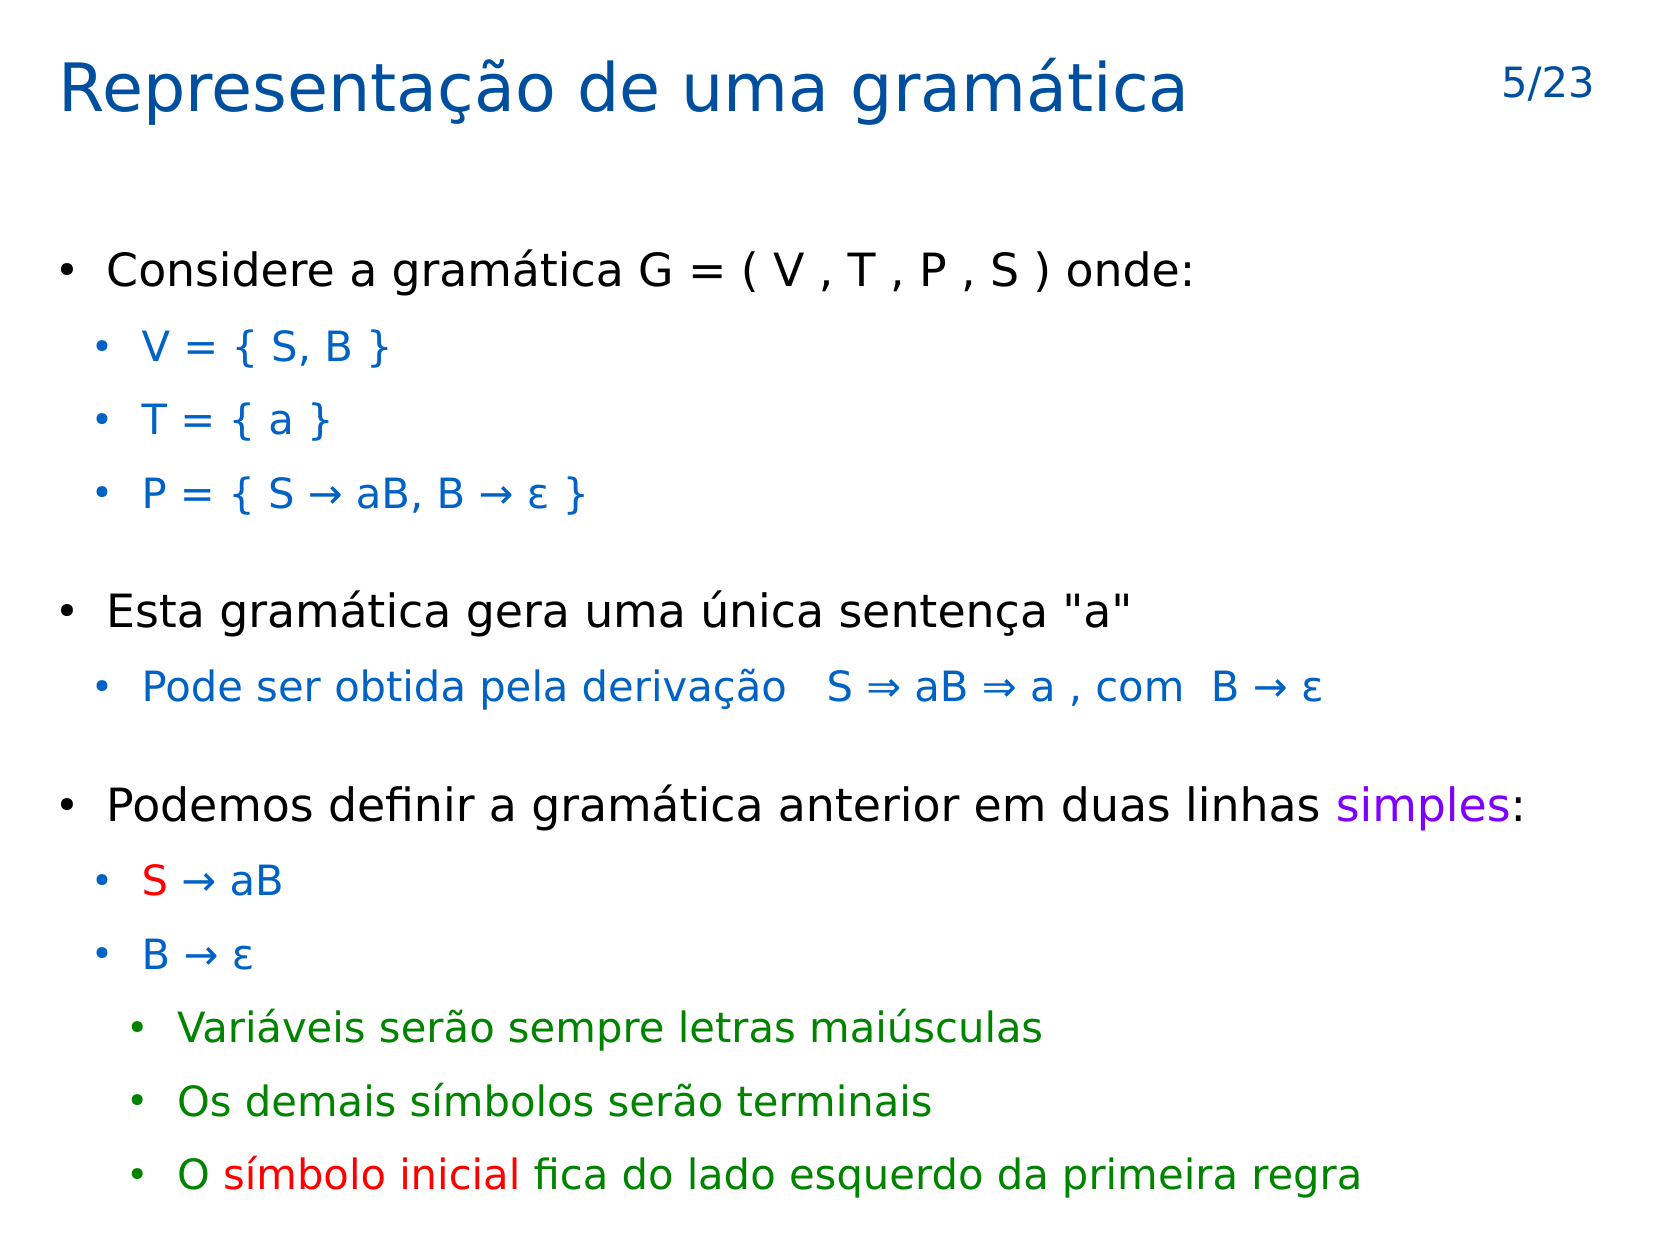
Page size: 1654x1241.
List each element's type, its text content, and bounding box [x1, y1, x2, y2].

title Representação de uma gramática [59, 29, 1625, 148]
list Considere a gramática G = ( V , T , P , S ) onde: V = { S, B } T = { a } P = { S → aB, B → ε } Esta gramática gera uma única sentença "a" Pode ser obtida pela derivação S ⇒ aB ⇒ a , com B → ε Podemos definir a gramática anterior em duas linhas simples: S → aB B → ε Variáveis serão sempre letras maiúsculas Os demais símbolos serão terminais O símbolo inicial fica do lado esquerdo da primeira regra [59, 236, 1595, 1211]
